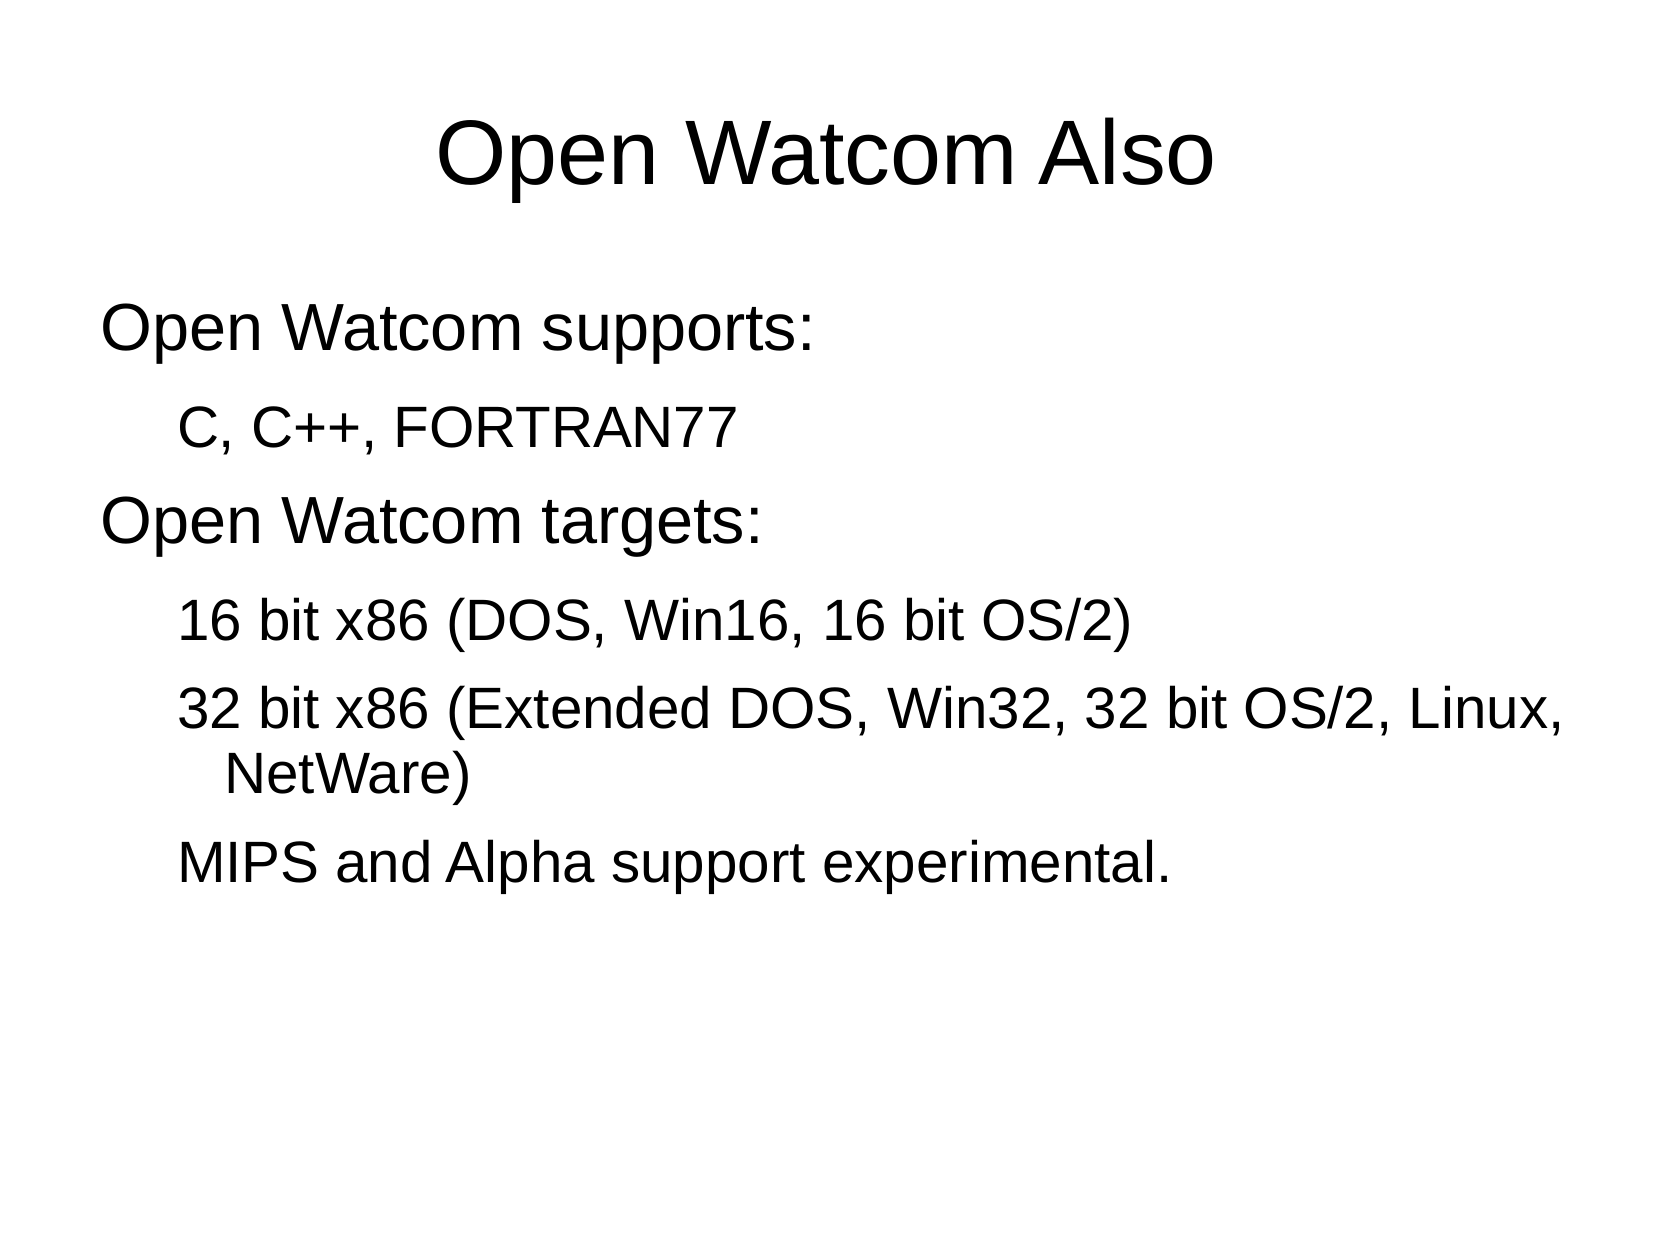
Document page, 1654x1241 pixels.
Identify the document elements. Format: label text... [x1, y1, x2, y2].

list Open Watcom supports: C, C++, FORTRAN77 Open Watcom targets: 16 bit x86 (DOS, Win16, 16 bit OS/2) 32 bit x86 (Extended DOS, Win32, 32 bit OS/2, Linux, NetWare) MIPS and Alpha support experimental. [82, 290, 1571, 1094]
title Open Watcom Also [82, 56, 1571, 250]
